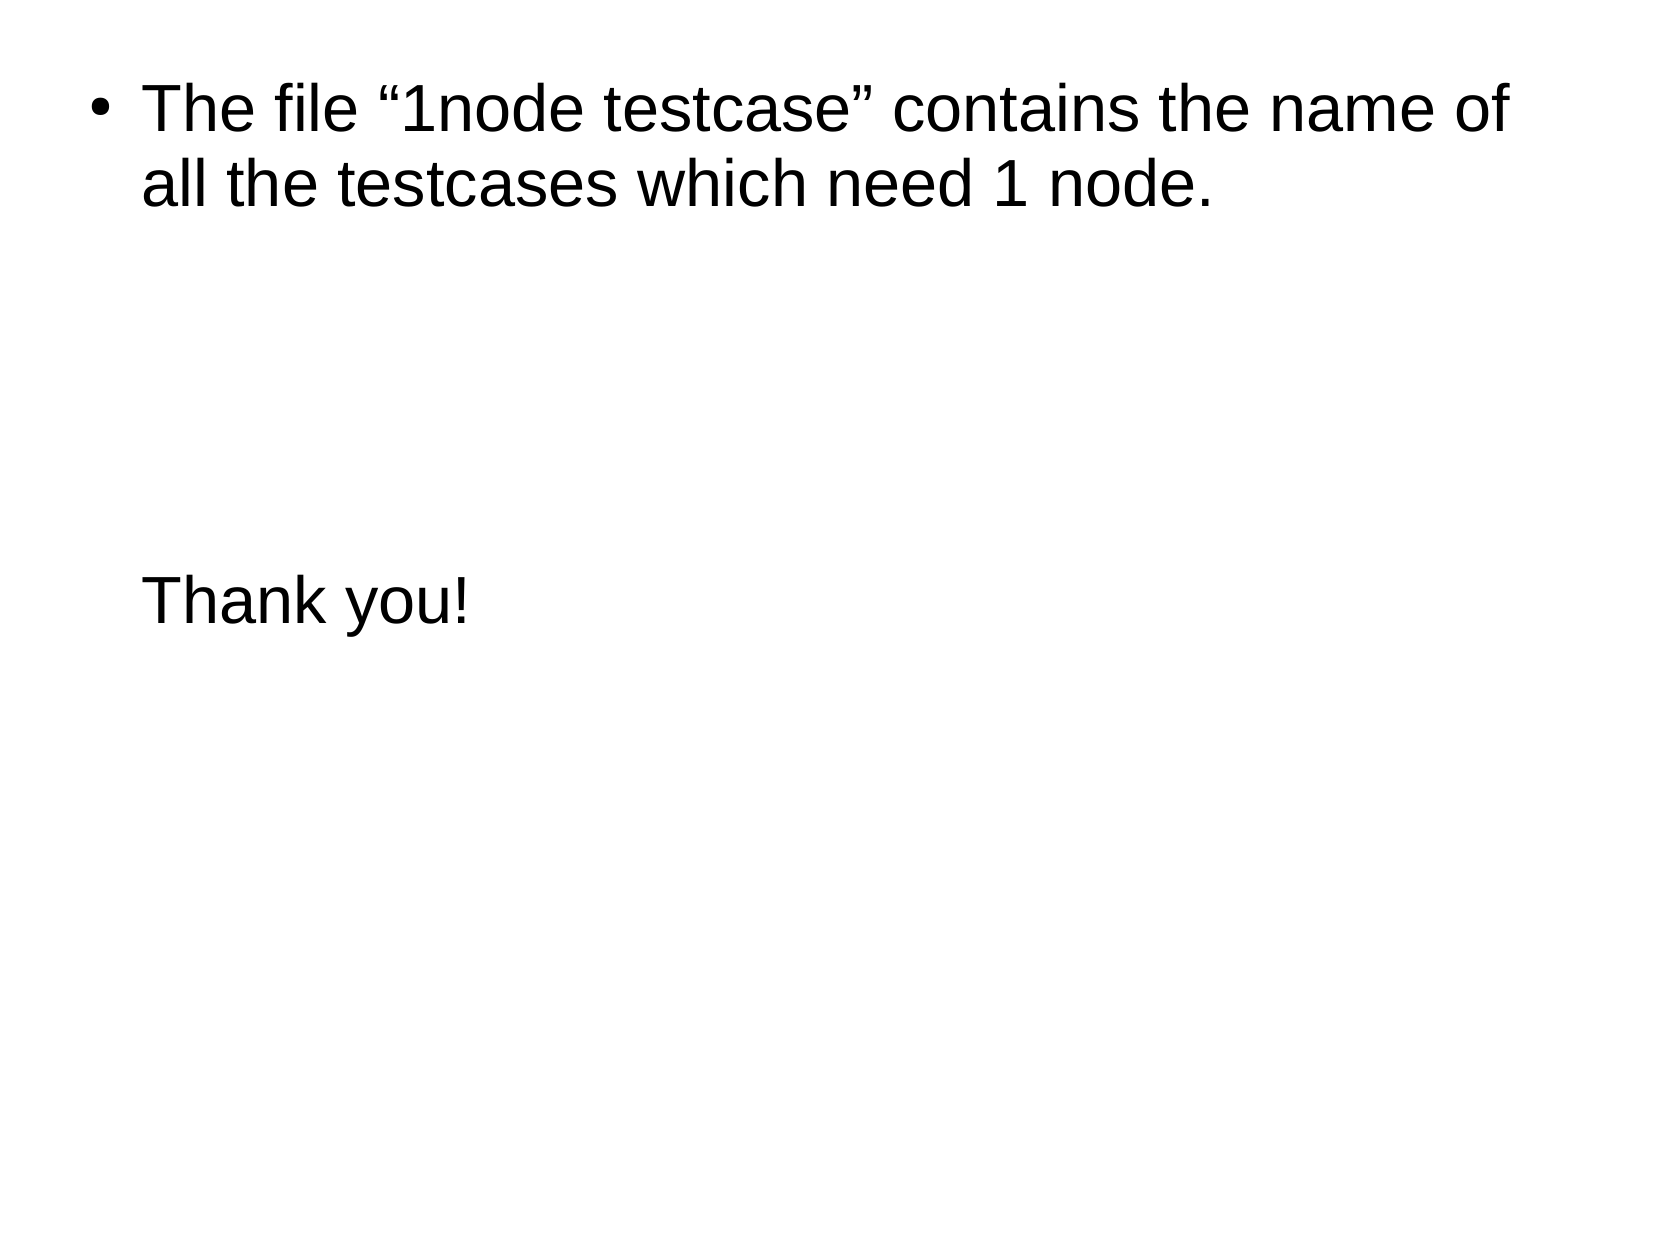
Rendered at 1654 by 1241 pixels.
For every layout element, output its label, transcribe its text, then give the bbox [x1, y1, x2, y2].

list The file “1node testcase” contains the name of all the testcases which need 1 node. Thank you! [70, 70, 1559, 791]
